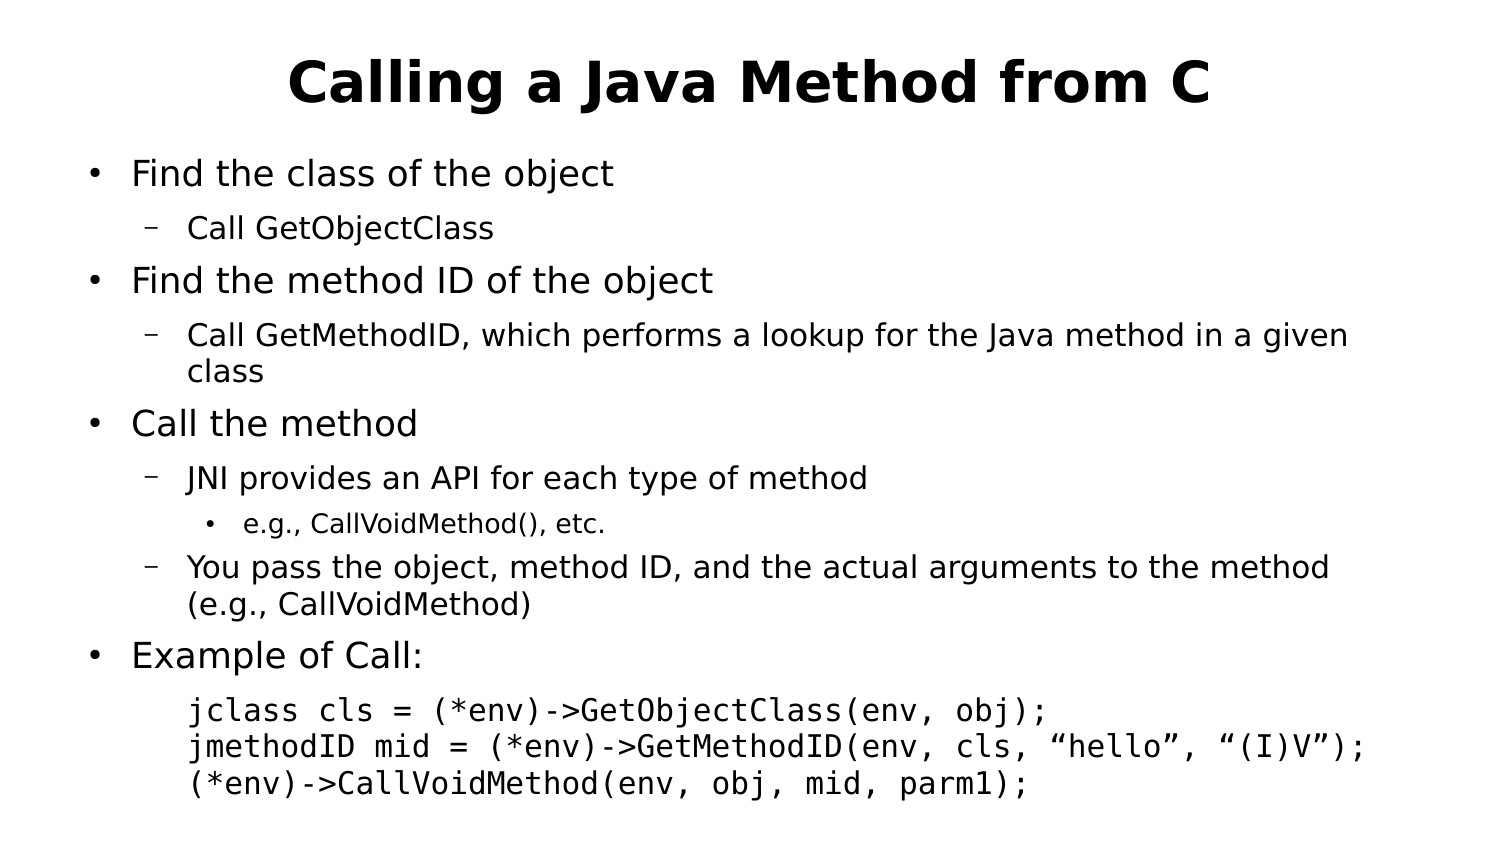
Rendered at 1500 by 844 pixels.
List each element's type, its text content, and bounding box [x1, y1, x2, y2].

title Calling a Java Method from C [75, 33, 1425, 133]
list Find the class of the object Call GetObjectClass Find the method ID of the object Call GetMethodID, which performs a lookup for the Java method in a given class Call the method JNI provides an API for each type of method e.g., CallVoidMethod(), etc. You pass the object, method ID, and the actual arguments to the method (e.g., CallVoidMethod) Example of Call: jclass cls = (*env)->GetObjectClass(env, obj); jmethodID mid = (*env)->GetMethodID(env, cls, “hello”, “(I)V”); (*env)->CallVoidMethod(env, obj, mid, parm1); [75, 153, 1395, 807]
